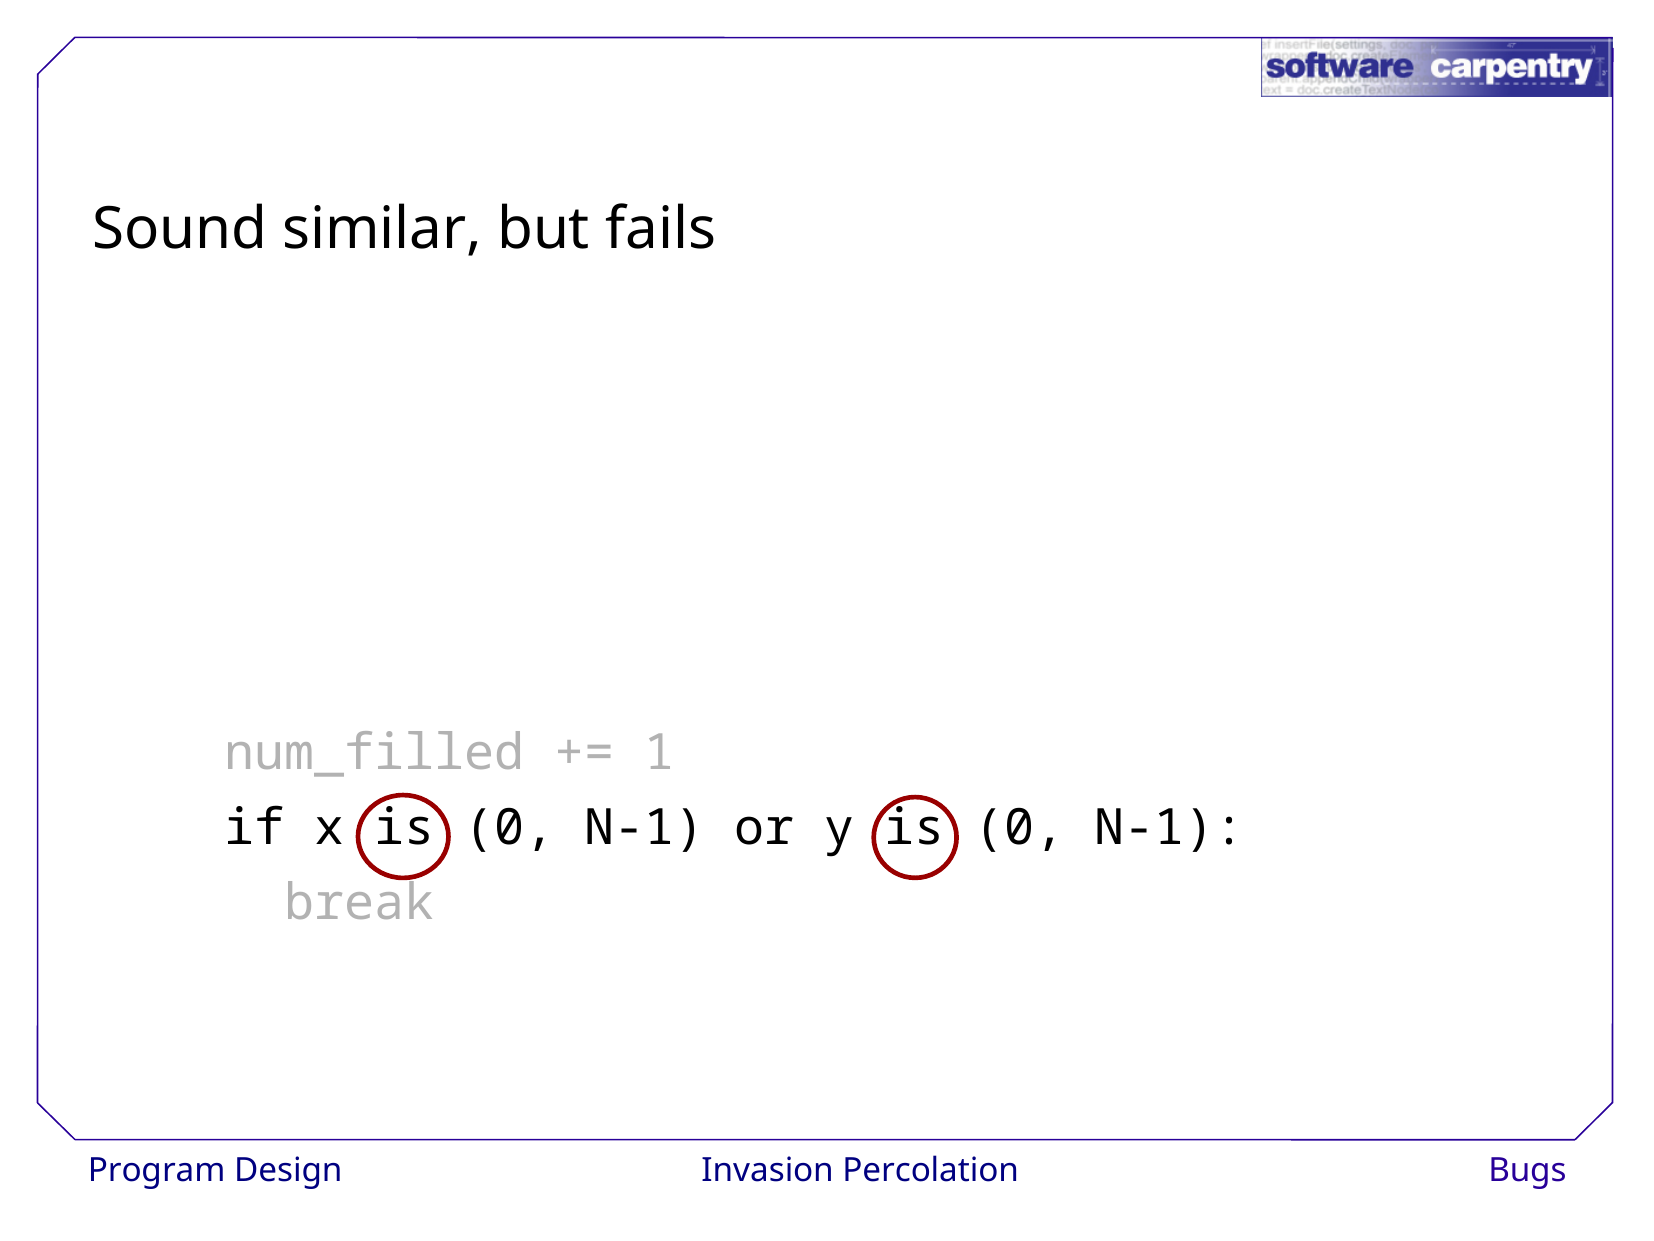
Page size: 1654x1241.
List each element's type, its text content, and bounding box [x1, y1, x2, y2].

text_box Sound similar, but fails [77, 147, 882, 269]
text_box num_filled += 1 if x is (0, N-1) or y is (0, N-1): break [89, 112, 1508, 1055]
picture [1261, 39, 1613, 97]
